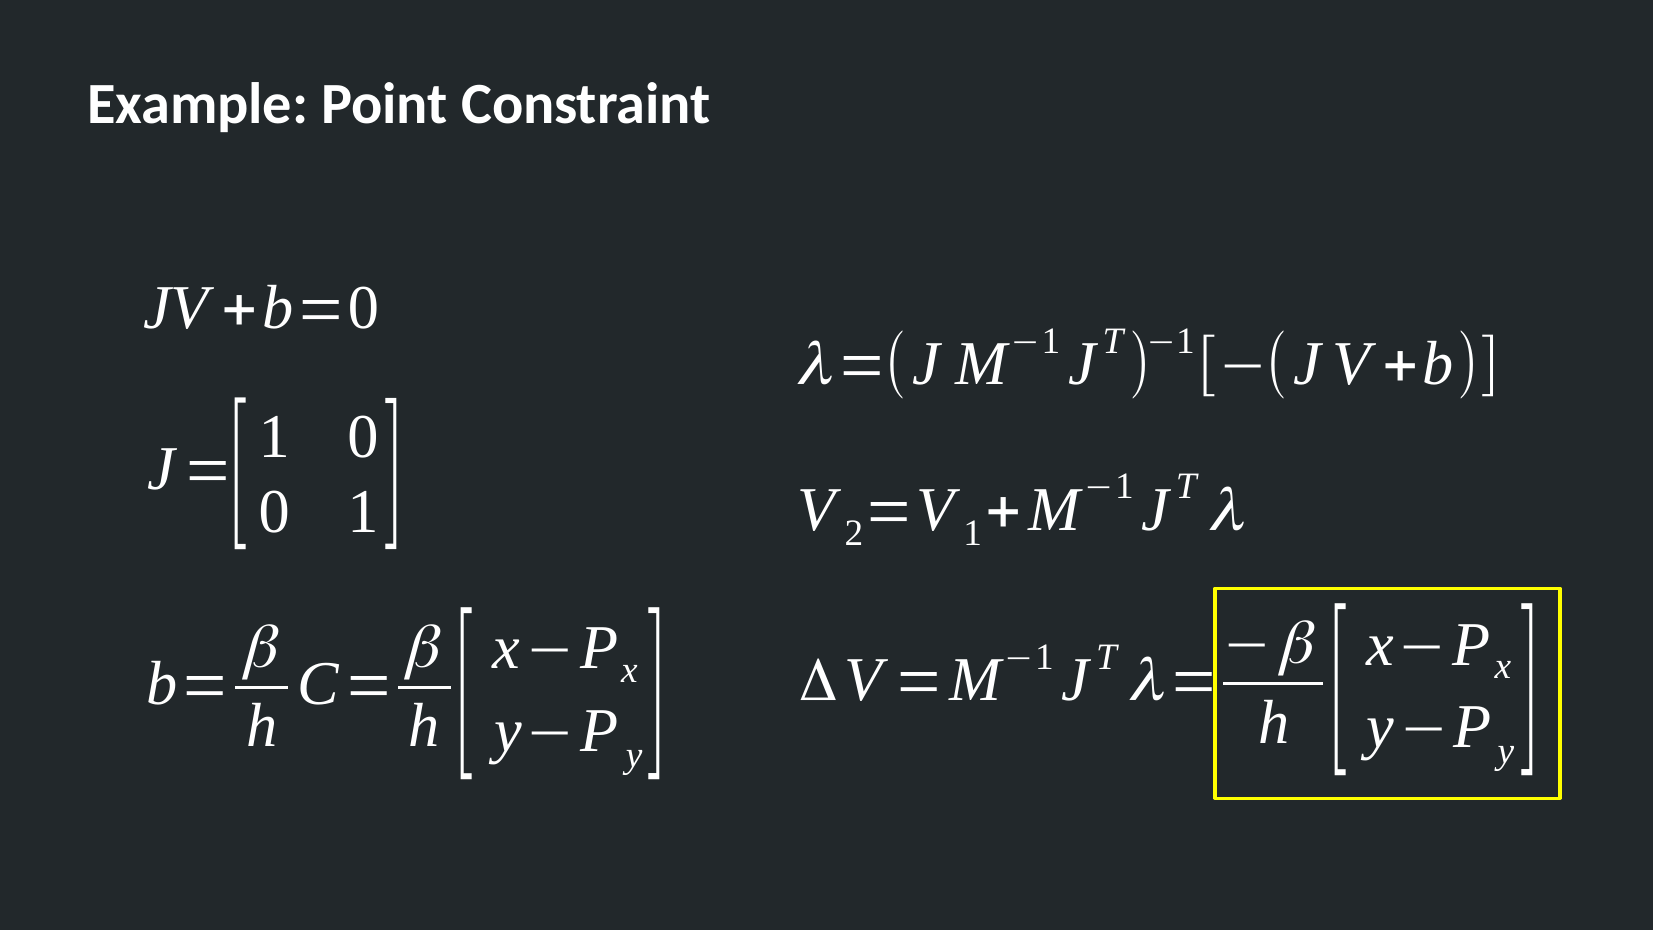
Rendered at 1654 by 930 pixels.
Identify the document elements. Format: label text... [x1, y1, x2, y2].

text_box Example: Point Constraint [72, 72, 1363, 221]
chart [791, 465, 1254, 553]
text_box [1215, 588, 1561, 799]
chart [791, 600, 1215, 779]
chart [139, 394, 415, 553]
chart [788, 320, 1504, 403]
chart [139, 604, 678, 783]
chart [135, 272, 386, 342]
